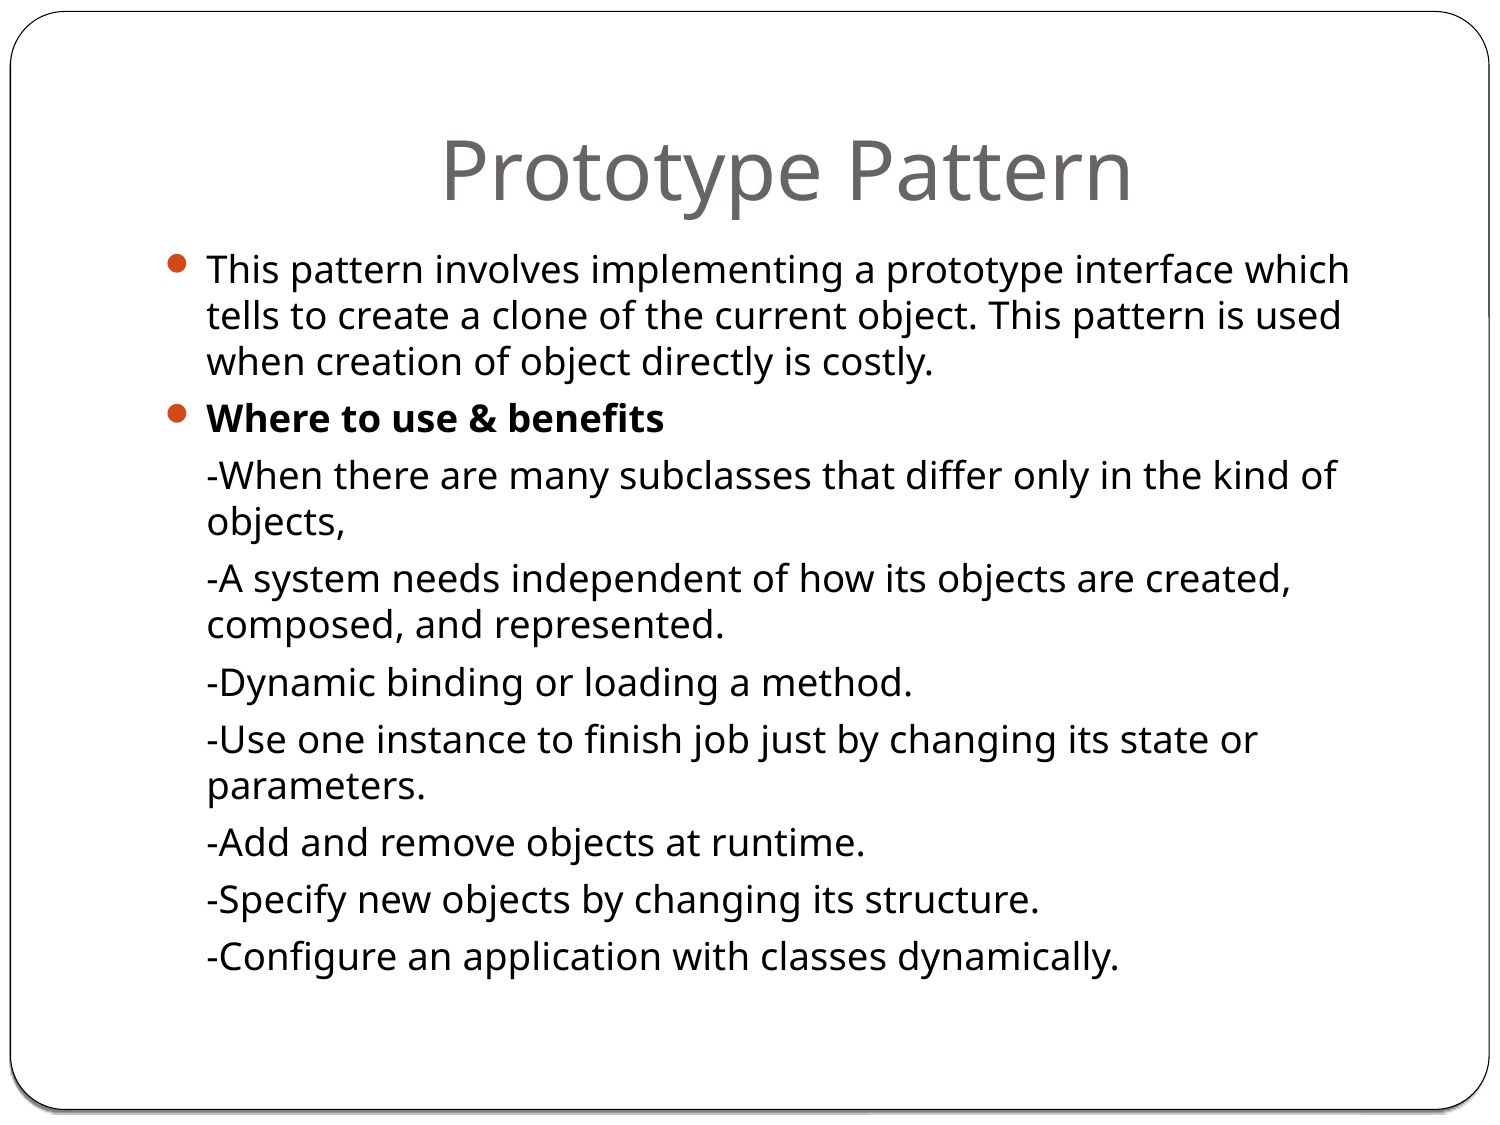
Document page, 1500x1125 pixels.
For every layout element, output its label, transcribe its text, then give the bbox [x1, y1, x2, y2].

title Prototype Pattern [150, 45, 1425, 233]
list This pattern involves implementing a prototype interface which tells to create a clone of the current object. This pattern is used when creation of object directly is costly. Where to use & benefits -When there are many subclasses that differ only in the kind of objects, -A system needs independent of how its objects are created, composed, and represented. -Dynamic binding or loading a method. -Use one instance to finish job just by changing its state or parameters. -Add and remove objects at runtime. -Specify new objects by changing its structure. -Configure an application with classes dynamically. [150, 237, 1425, 988]
